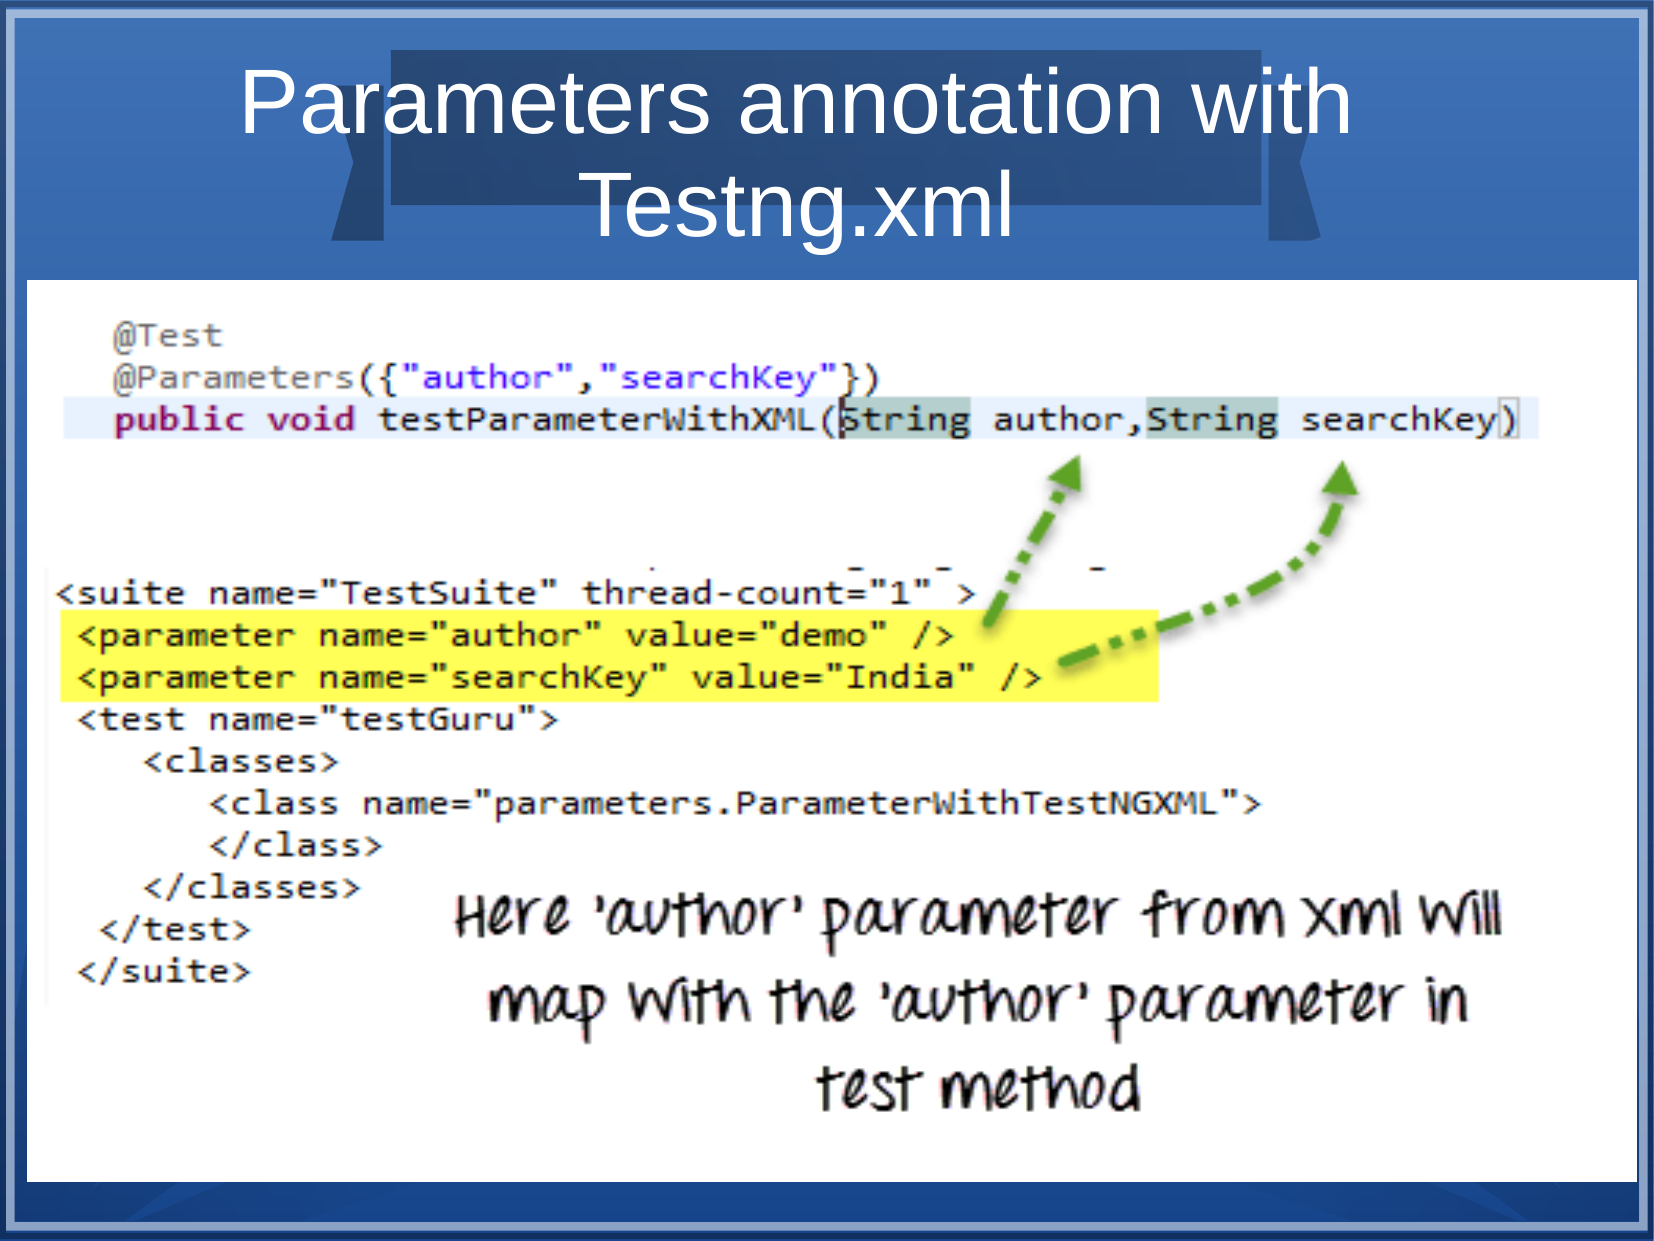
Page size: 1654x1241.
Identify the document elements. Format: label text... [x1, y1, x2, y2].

title Parameters annotation with Testng.xml [59, 0, 1536, 280]
picture [27, 280, 1637, 1182]
